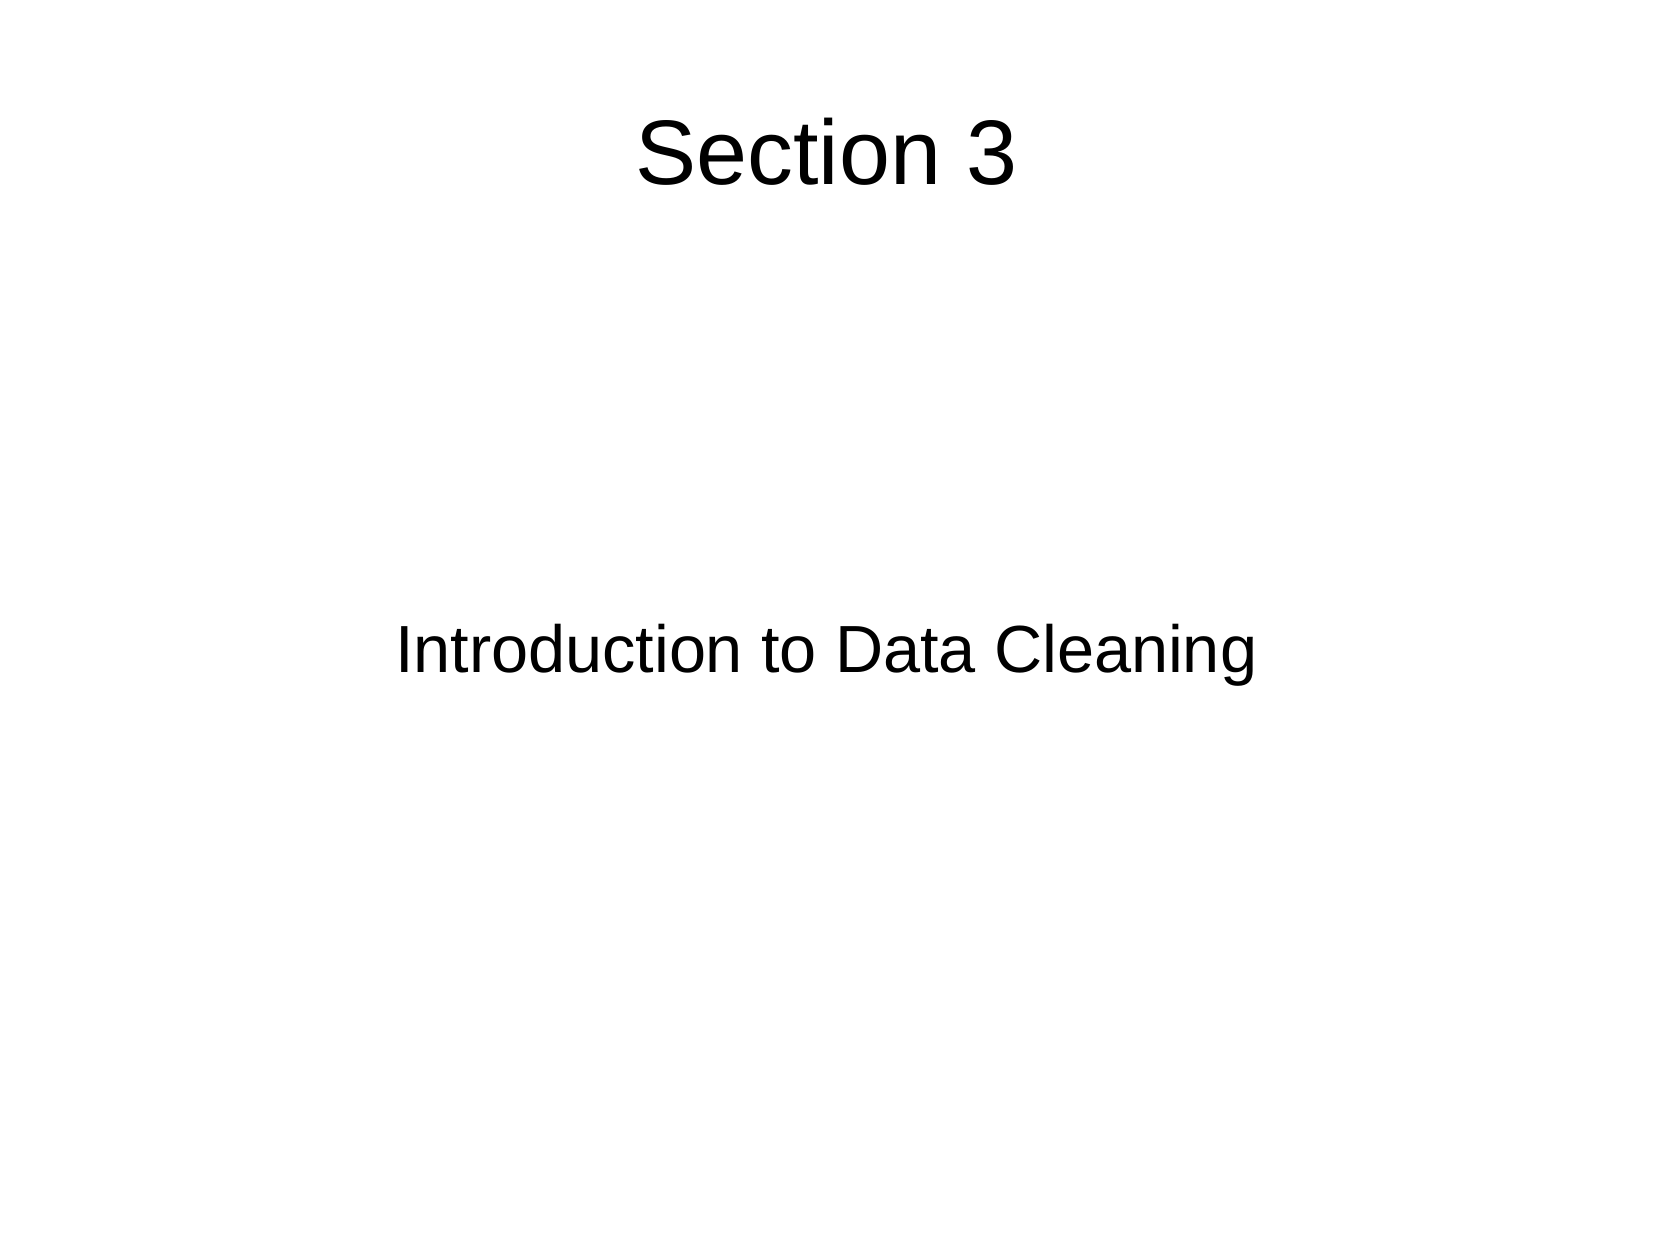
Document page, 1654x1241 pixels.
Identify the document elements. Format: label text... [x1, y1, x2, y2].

title Section 3 [82, 49, 1571, 257]
subtitle Introduction to Data Cleaning [82, 290, 1571, 1010]
